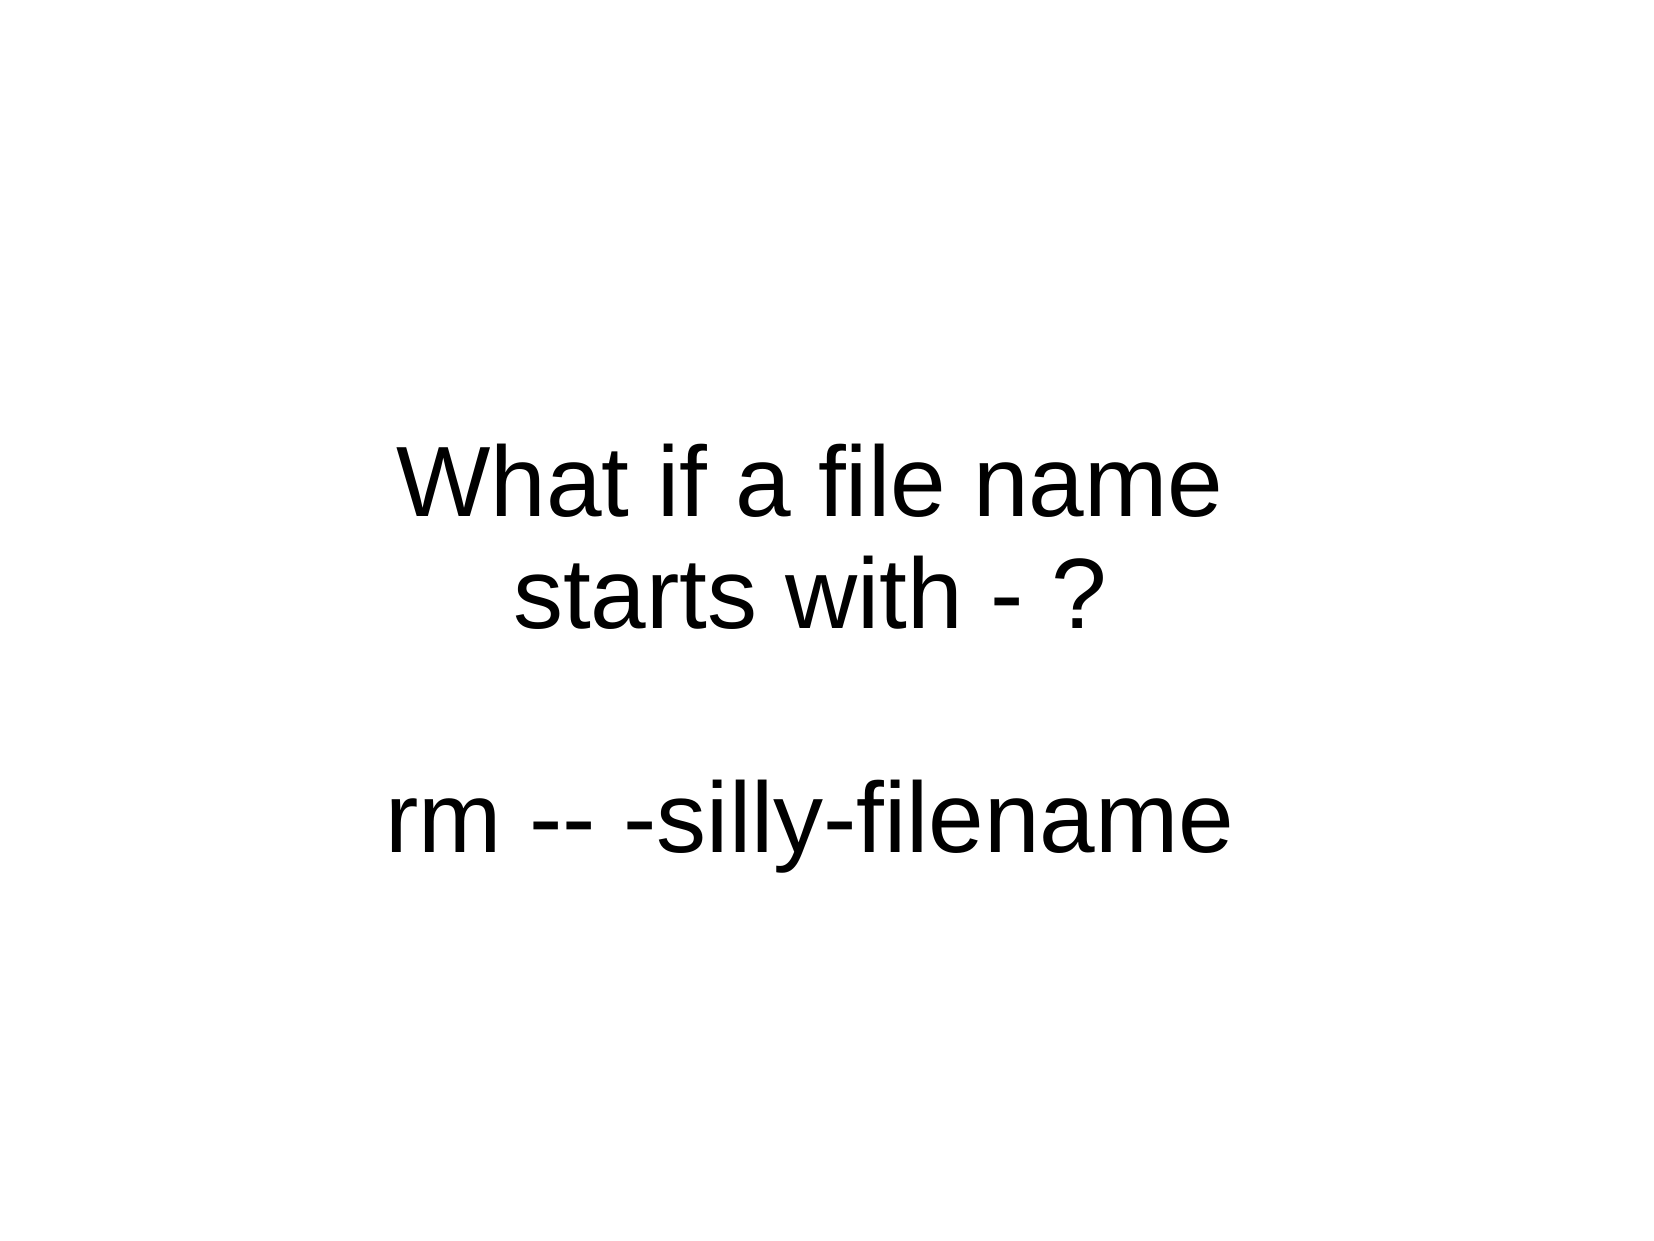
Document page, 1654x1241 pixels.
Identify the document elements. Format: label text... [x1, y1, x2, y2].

text_box What if a file name starts with - ? rm -- -silly-filename [82, 290, 1538, 1010]
